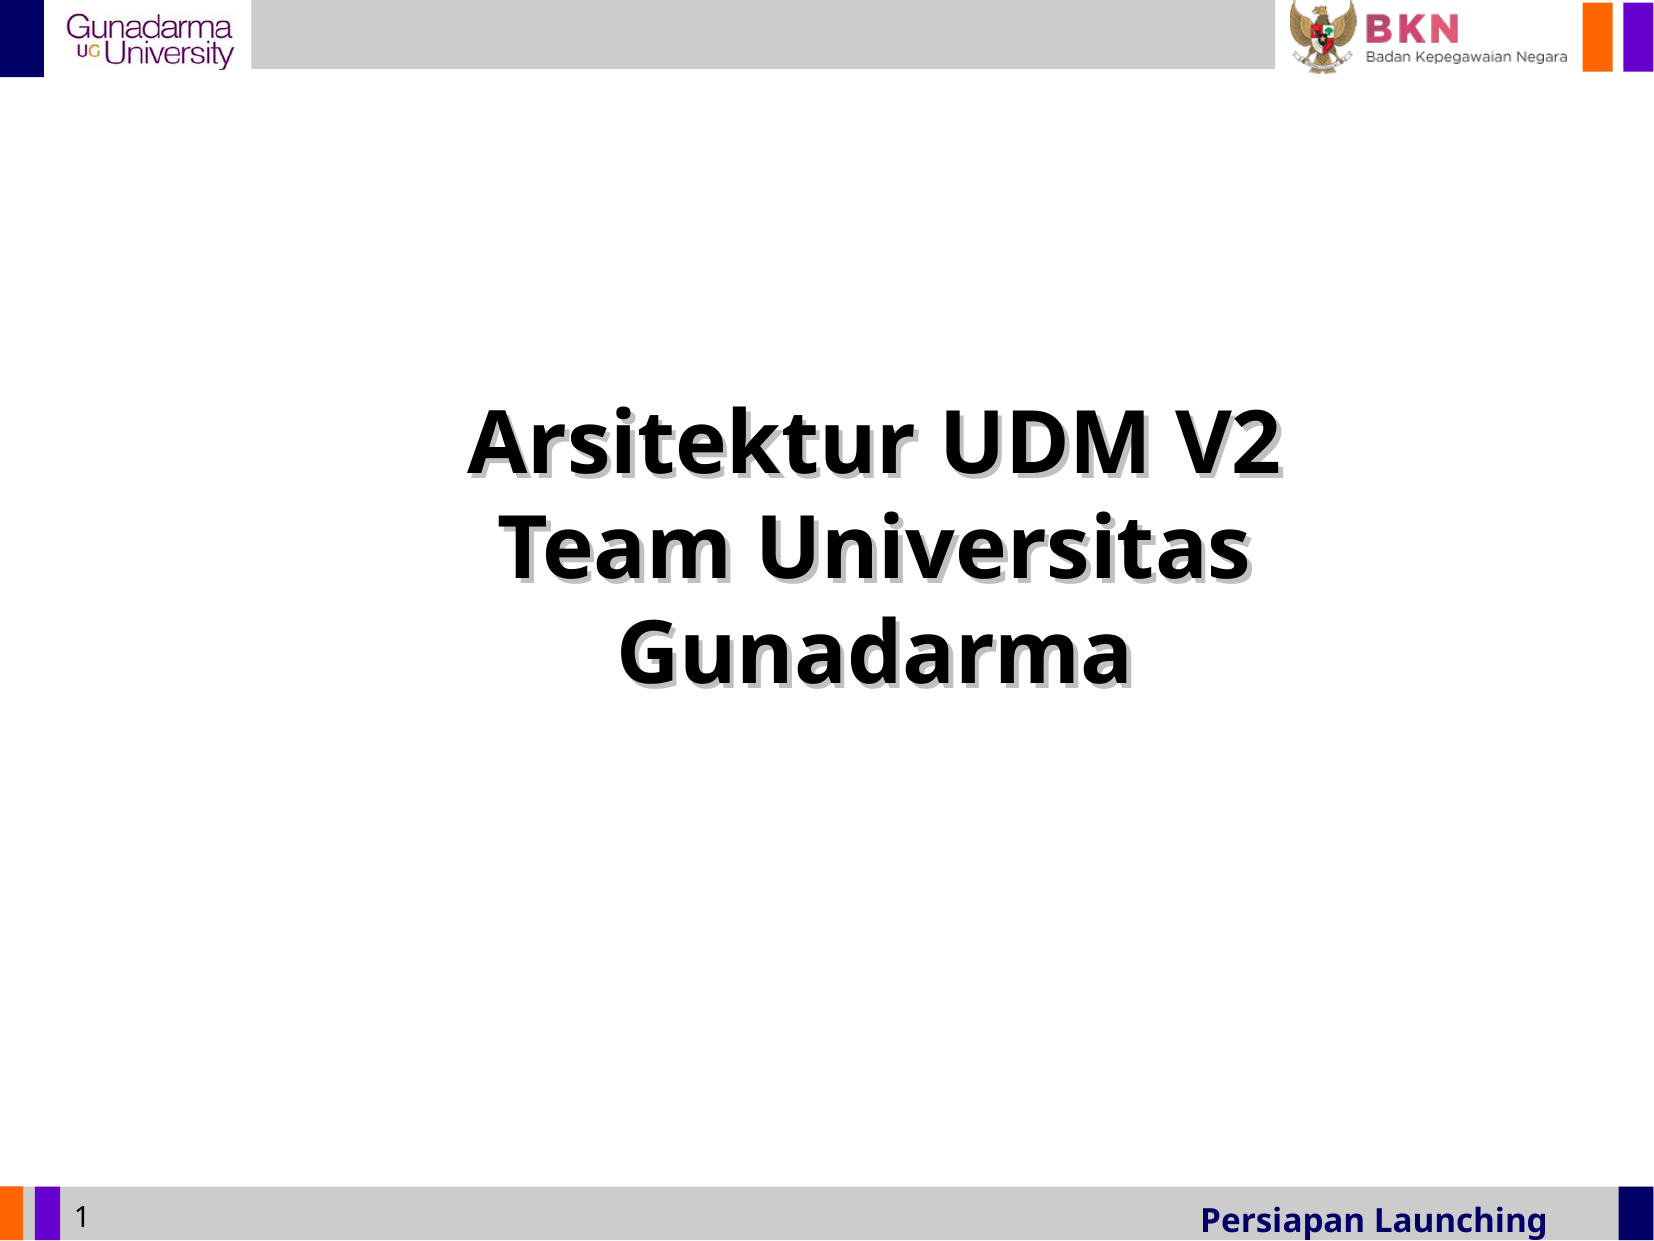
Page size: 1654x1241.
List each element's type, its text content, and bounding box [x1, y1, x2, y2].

picture [1290, 0, 1567, 74]
picture [65, 0, 235, 70]
title Arsitektur UDM V2 Team Universitas Gunadarma [339, 378, 1411, 814]
